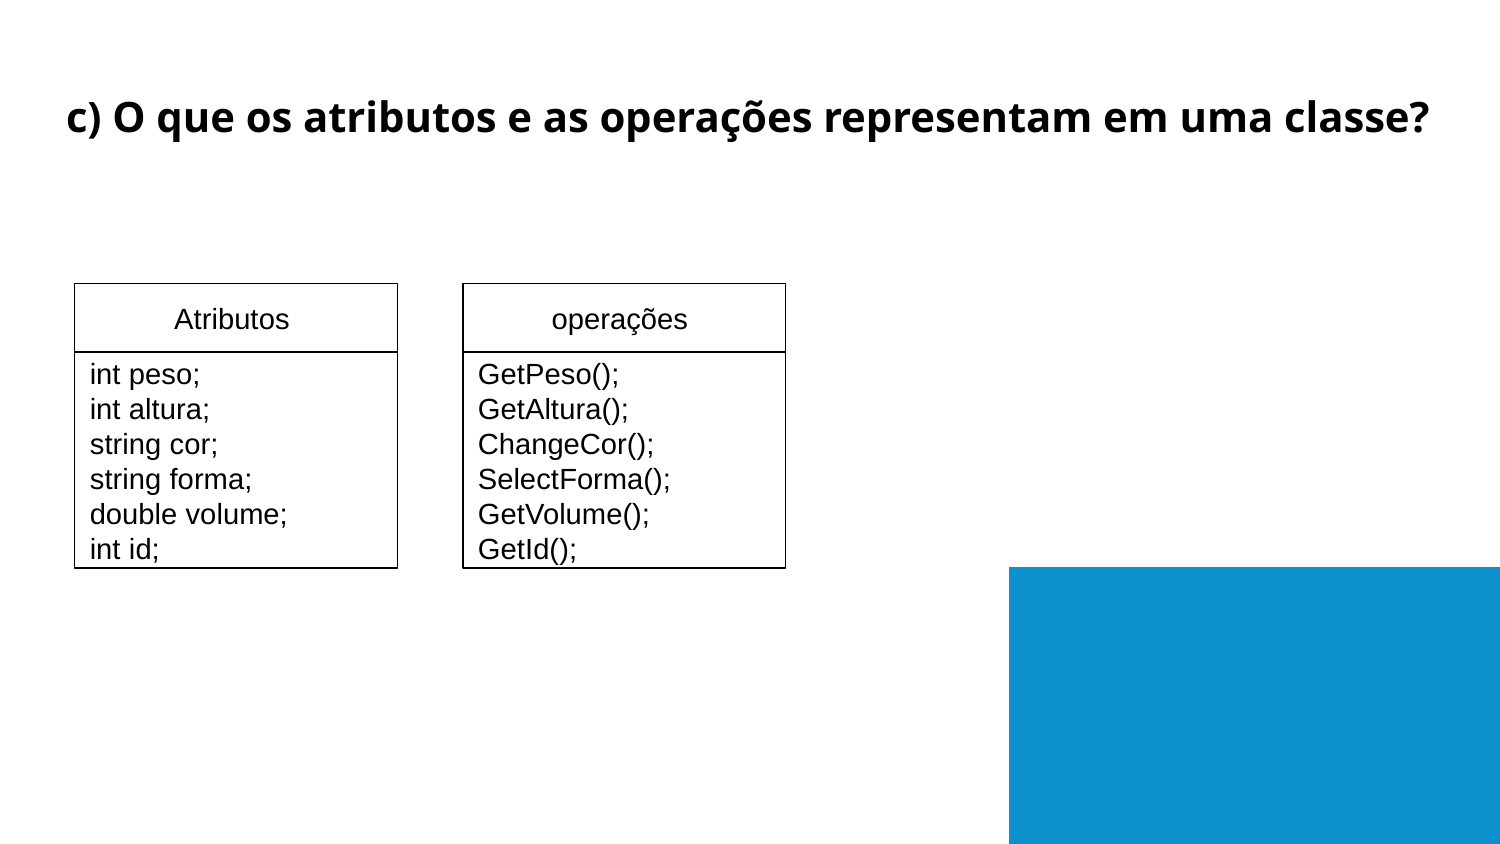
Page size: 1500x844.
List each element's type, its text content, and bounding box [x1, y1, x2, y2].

text_box int peso; int altura; string cor; string forma; double volume; int id; [74, 352, 398, 568]
text_box Atributos [74, 283, 398, 352]
title c) O que os atributos e as operações representam em uma classe? [51, 72, 1449, 176]
text_box GetPeso(); GetAltura(); ChangeCor(); SelectForma(); GetVolume(); GetId(); [462, 352, 786, 568]
text_box operações [462, 283, 786, 352]
